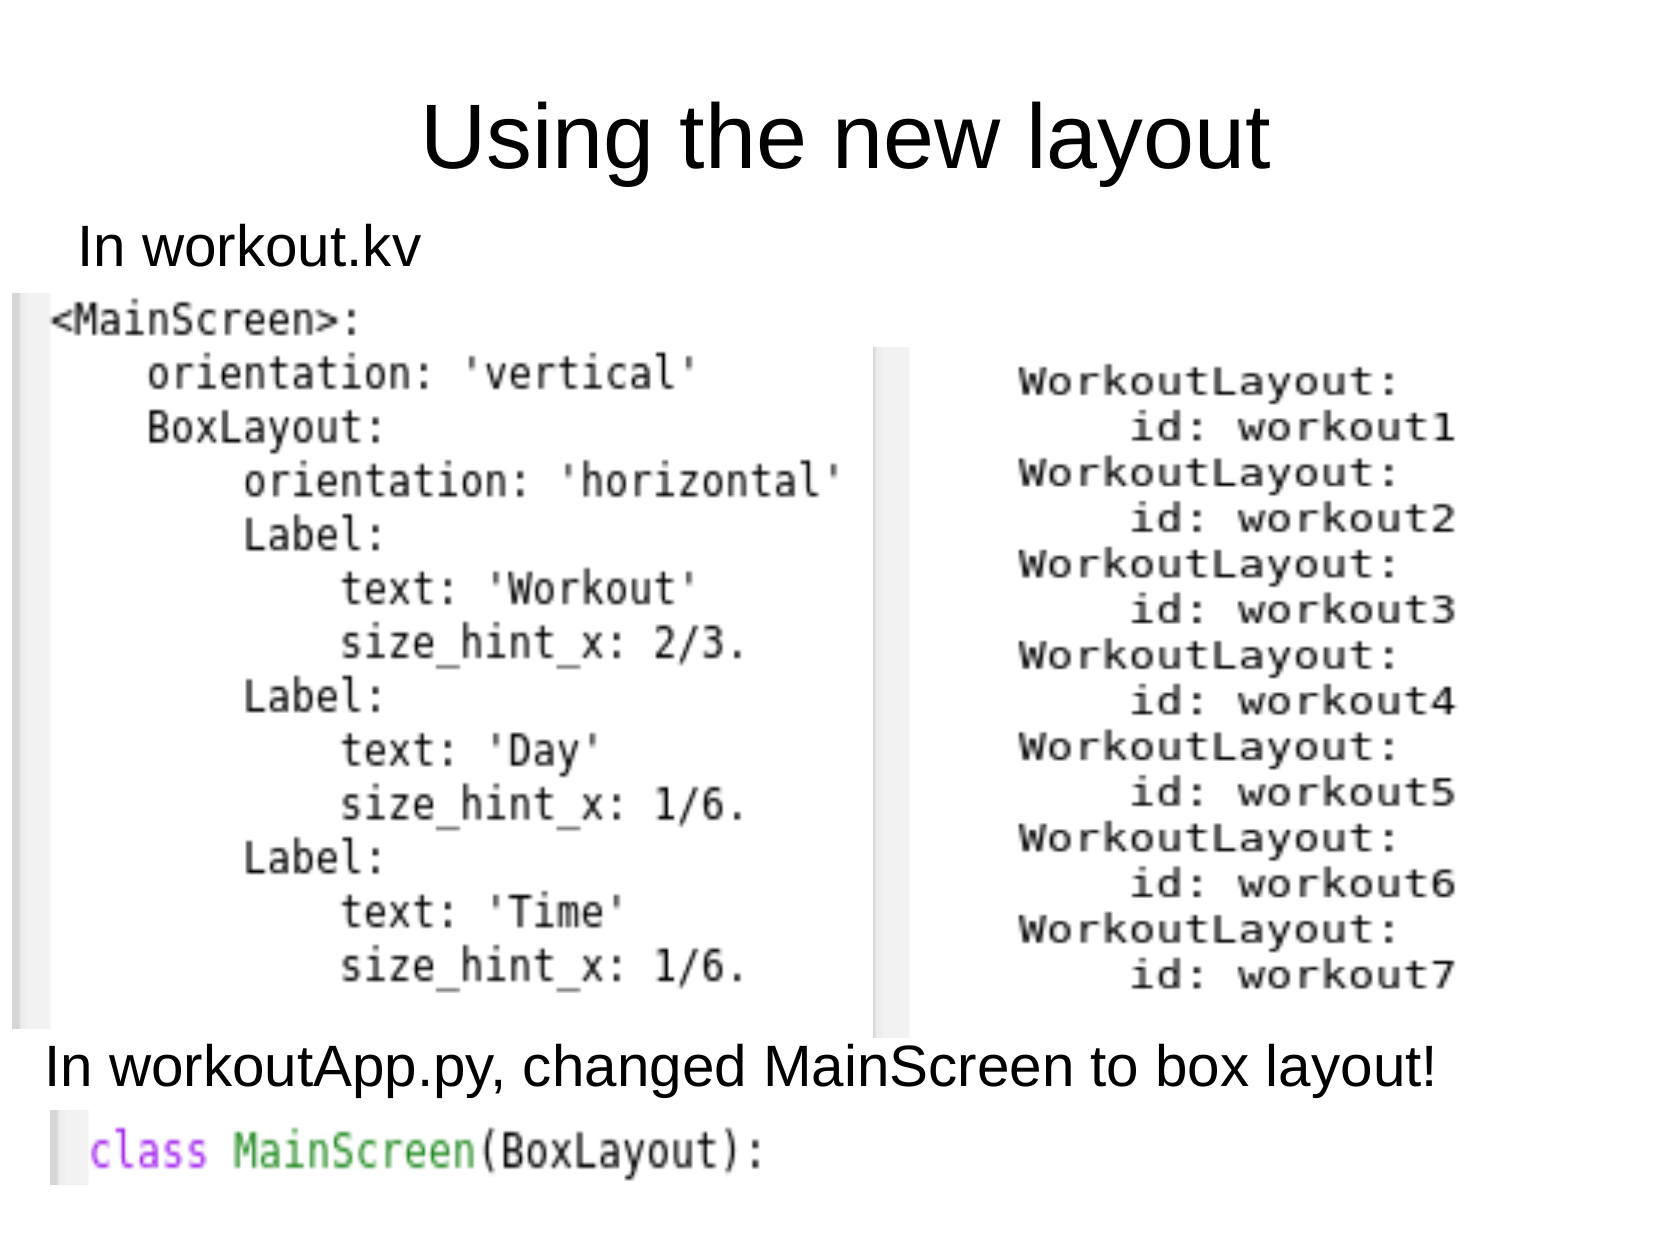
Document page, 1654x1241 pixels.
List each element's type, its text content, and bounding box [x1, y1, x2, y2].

text_box In workout.kv [62, 206, 437, 287]
text_box In workoutApp.py, changed MainScreen to box layout! [29, 1026, 1453, 1107]
picture [12, 293, 868, 1029]
picture [50, 1110, 796, 1186]
title Using the new layout [101, 32, 1591, 241]
picture [873, 347, 1647, 1038]
